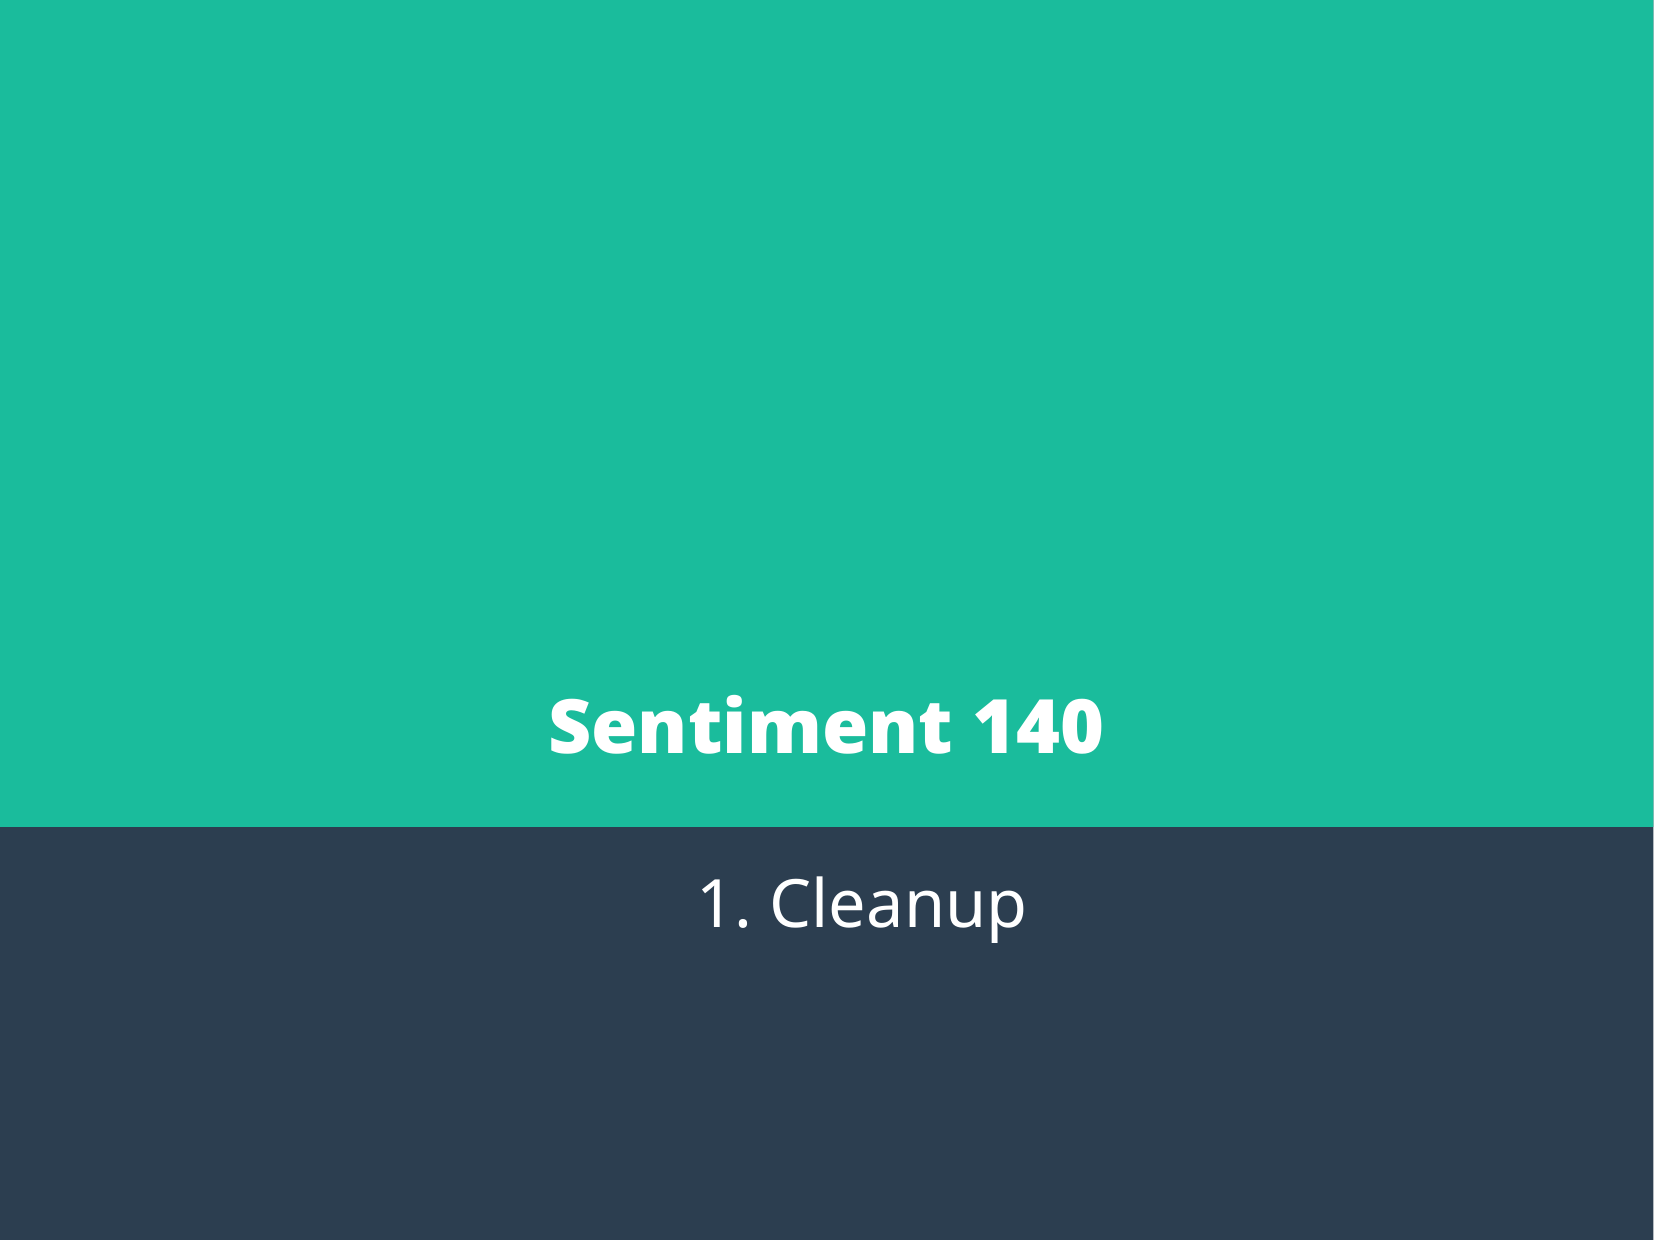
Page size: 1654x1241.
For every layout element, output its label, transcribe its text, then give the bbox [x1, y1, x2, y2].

title Sentiment 140 [59, 620, 1595, 778]
list 1. Cleanup [59, 856, 1595, 1182]
